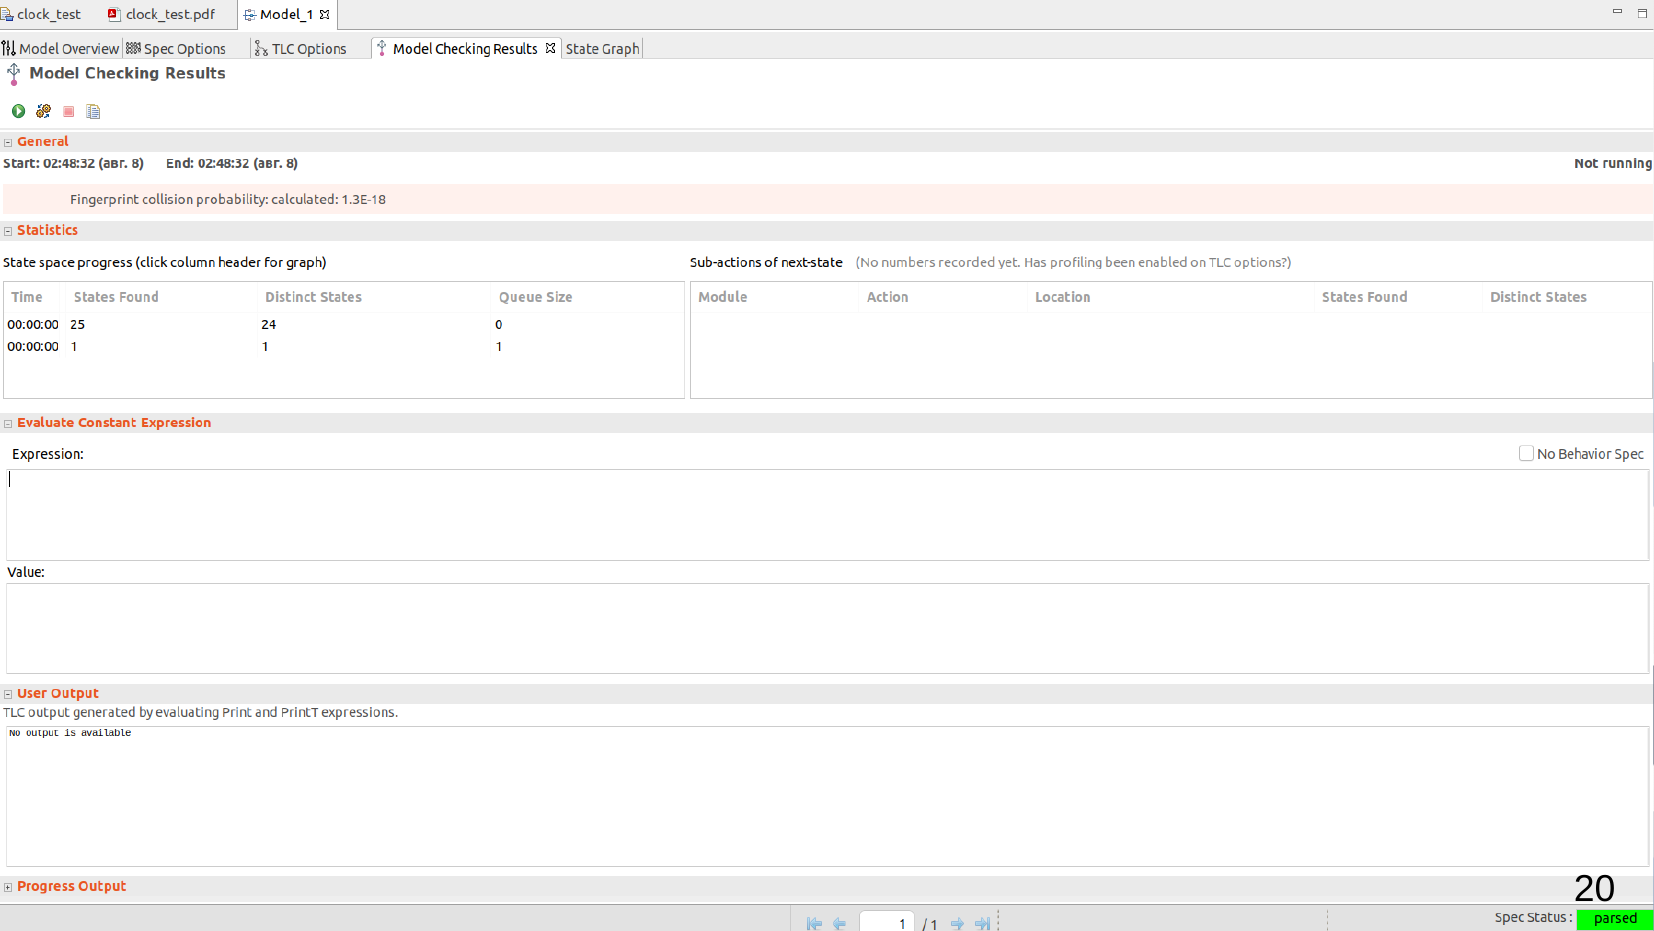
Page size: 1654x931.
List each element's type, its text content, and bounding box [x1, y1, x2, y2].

picture [0, 0, 1654, 931]
list [173, 190, 1544, 841]
text_box <number> [1559, 859, 1654, 917]
